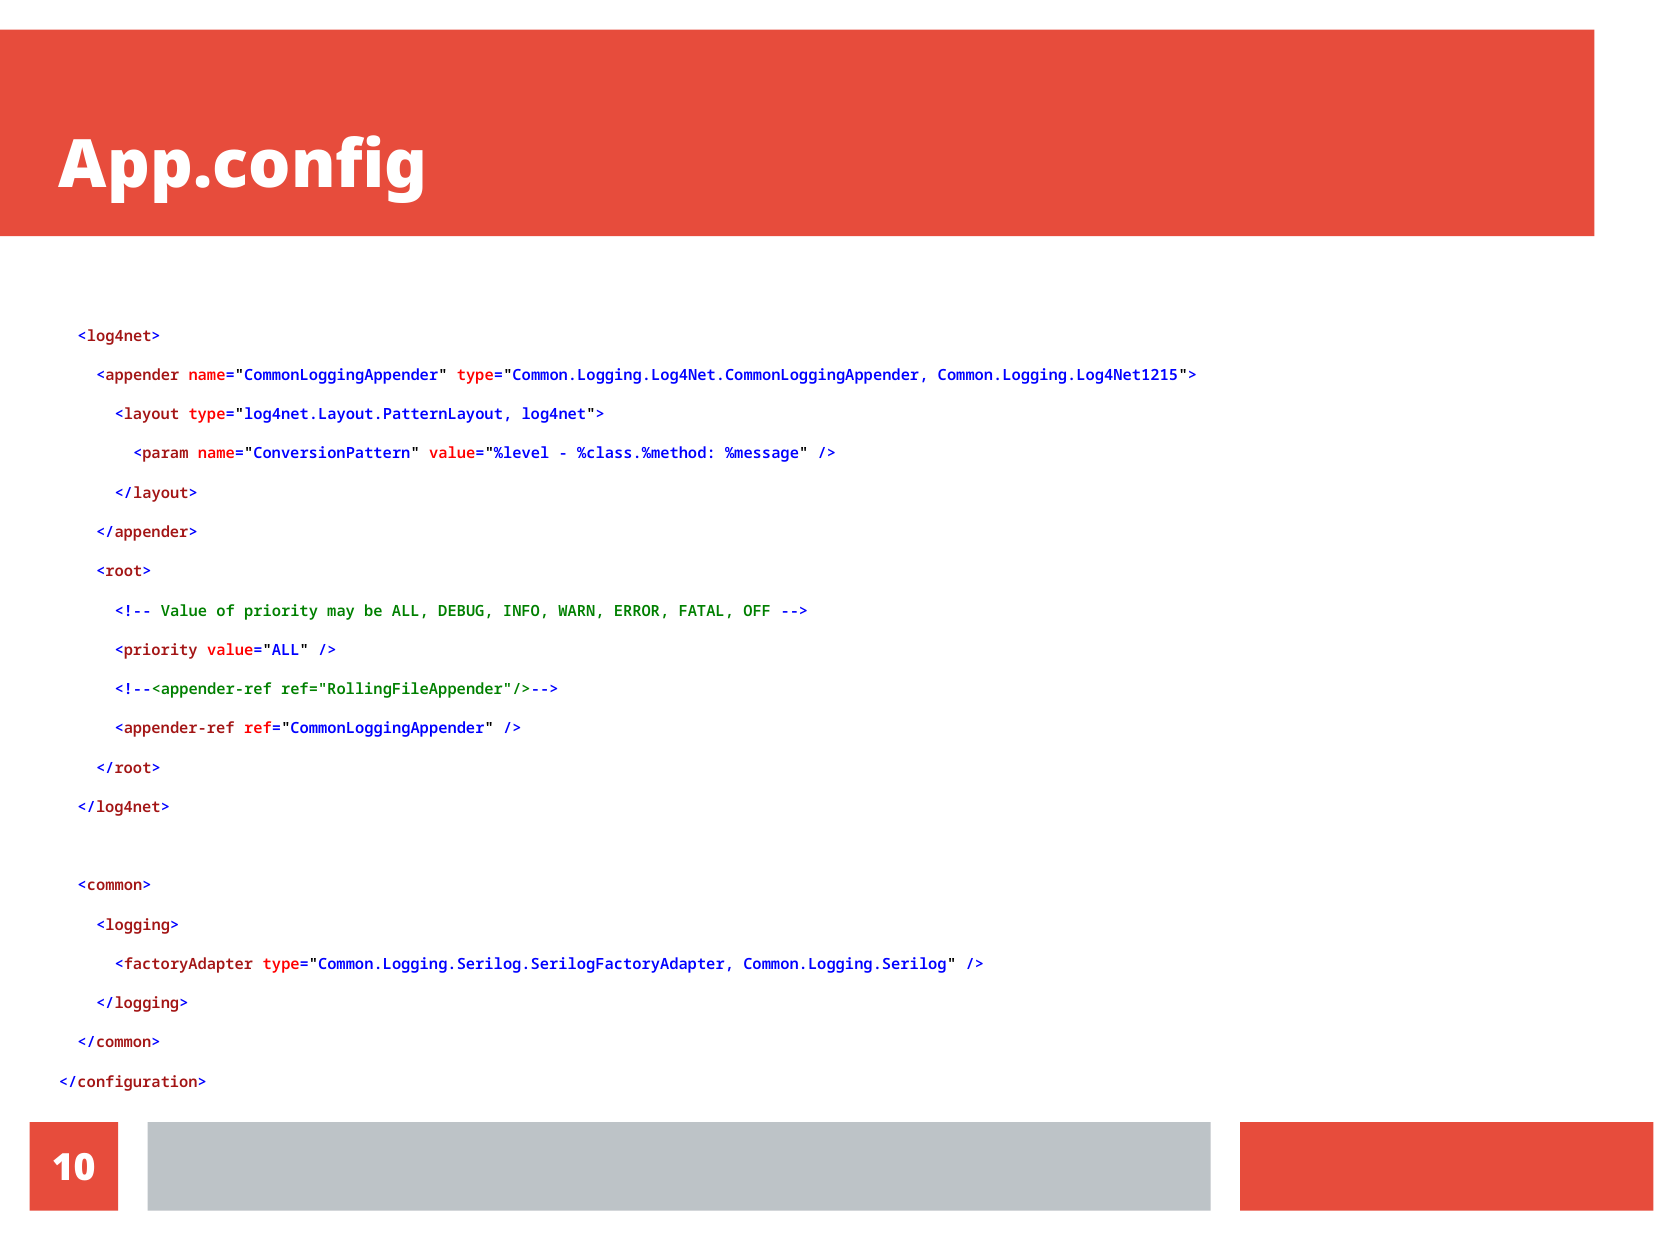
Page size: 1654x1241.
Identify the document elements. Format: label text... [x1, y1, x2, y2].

title App.config [59, 59, 1595, 207]
list <log4net> <appender name="CommonLoggingAppender" type="Common.Logging.Log4Net.CommonLoggingAppender, Common.Logging.Log4Net1215"> <layout type="log4net.Layout.PatternLayout, log4net"> <param name="ConversionPattern" value="%level - %class.%method: %message" /> </layout> </appender> <root> <!-- Value of priority may be ALL, DEBUG, INFO, WARN, ERROR, FATAL, OFF --> <priority value="ALL" /> <!--<appender-ref ref="RollingFileAppender"/>--> <appender-ref ref="CommonLoggingAppender" /> </root> </log4net> <common> <logging> <factoryAdapter type="Common.Logging.Serilog.SerilogFactoryAdapter, Common.Logging.Serilog" /> </logging> </common> </configuration> [59, 324, 1565, 1093]
